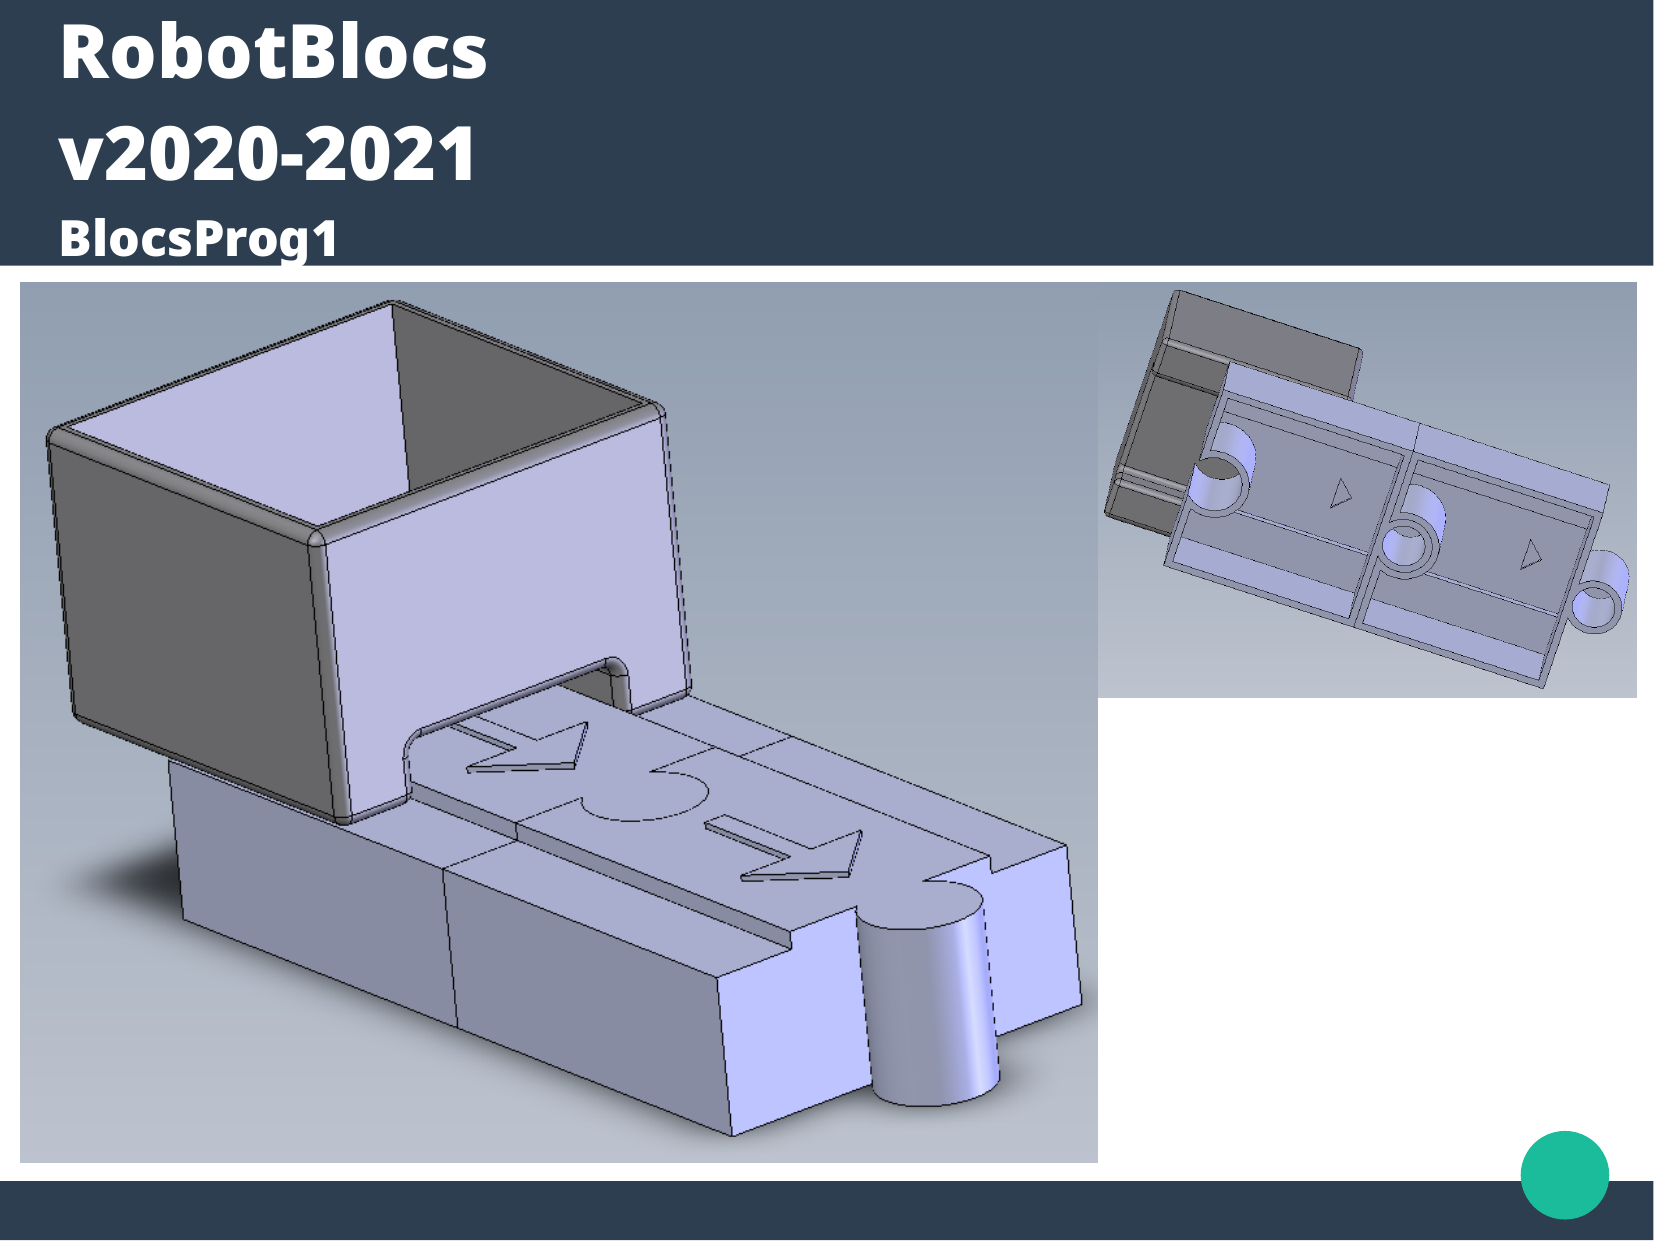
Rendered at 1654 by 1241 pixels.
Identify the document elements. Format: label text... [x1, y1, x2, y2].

title RobotBlocs v2020-2021 BlocsProg1 [59, 8, 1595, 261]
picture [20, 282, 1637, 1163]
